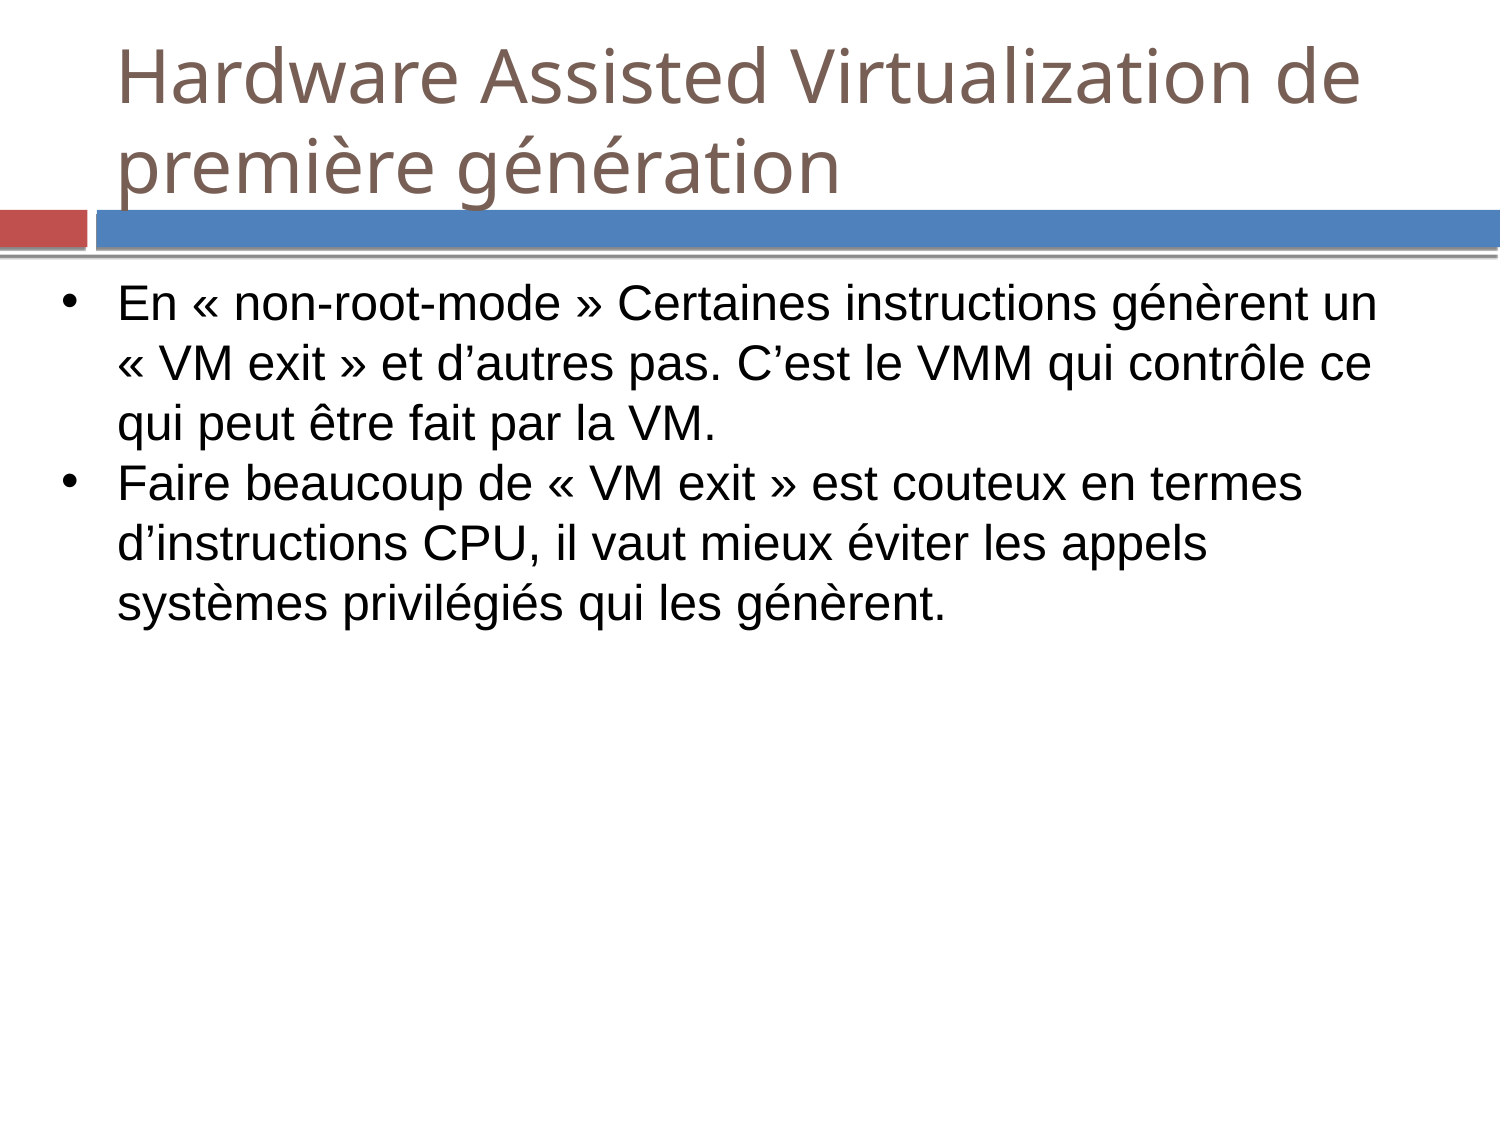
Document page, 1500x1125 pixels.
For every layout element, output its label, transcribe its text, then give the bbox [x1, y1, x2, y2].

text_box En « non-root-mode » Certaines instructions génèrent un « VM exit » et d’autres pas. C’est le VMM qui contrôle ce qui peut être fait par la VM. Faire beaucoup de « VM exit » est couteux en termes d’instructions CPU, il vaut mieux éviter les appels systèmes privilégiés qui les génèrent. [45, 262, 1411, 1000]
text_box Hardware Assisted Virtualization de première génération [100, 37, 1438, 200]
